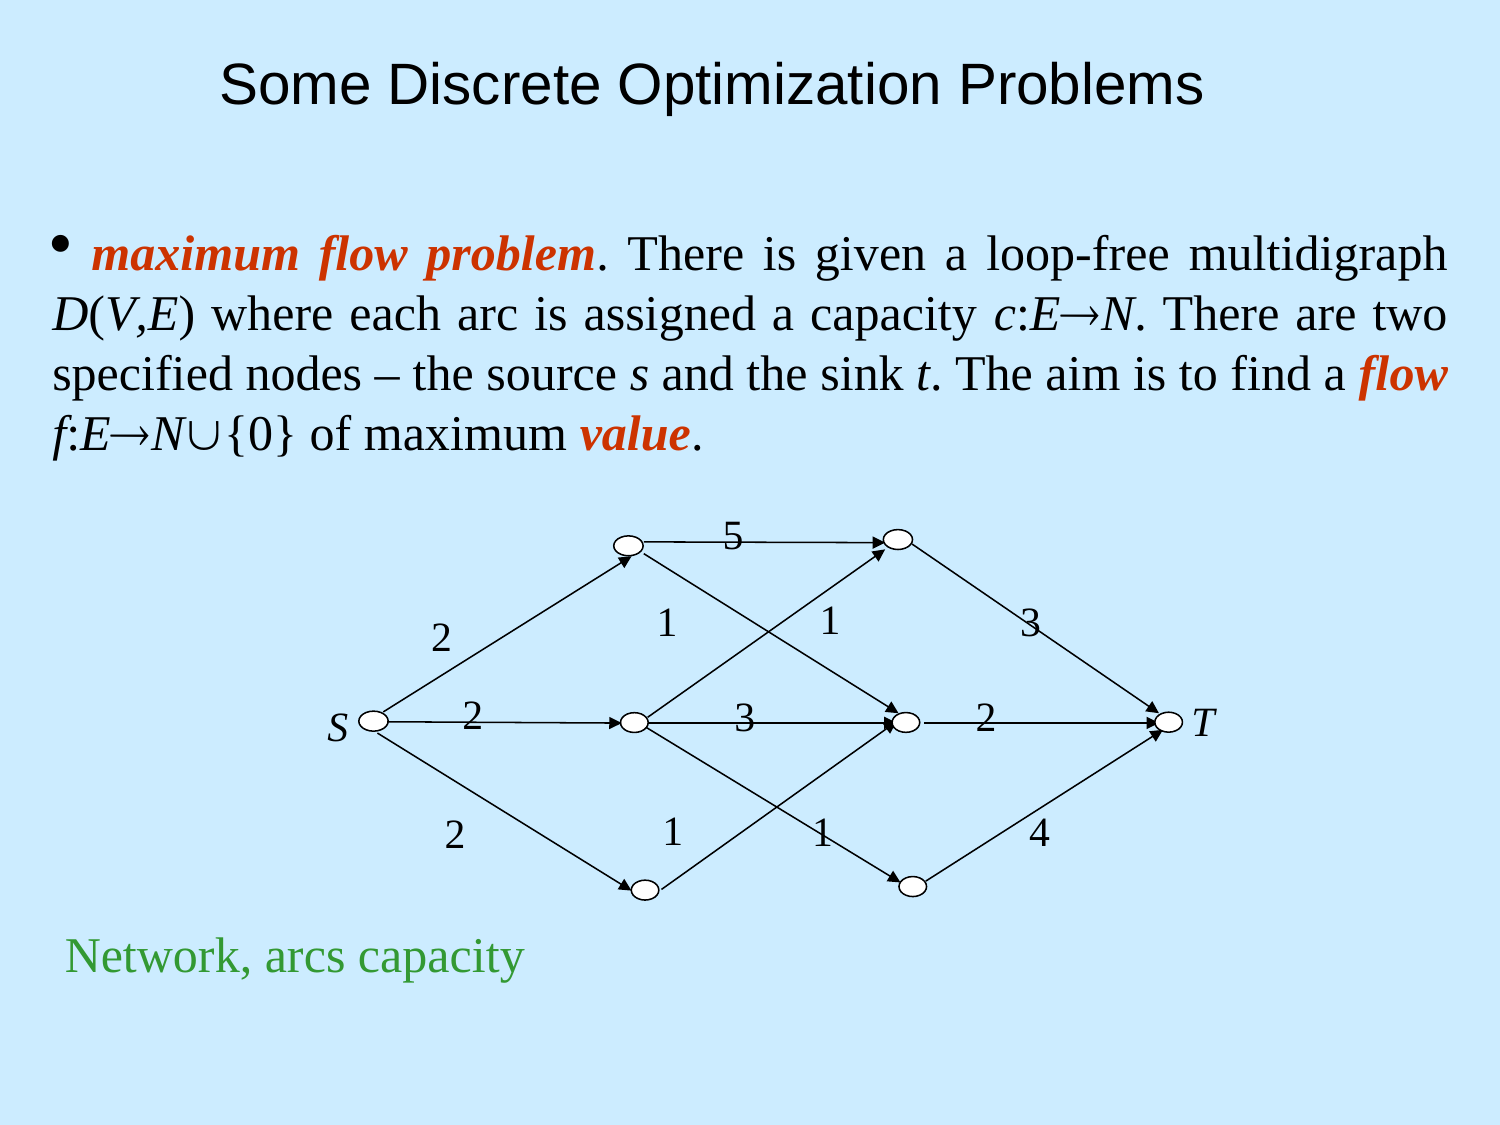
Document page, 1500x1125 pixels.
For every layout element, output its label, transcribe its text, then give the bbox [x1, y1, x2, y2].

text_box 2 [429, 798, 547, 845]
text_box 1 [647, 795, 782, 856]
text_box [613, 535, 644, 556]
text_box [620, 712, 649, 733]
title Some Discrete Optimization Problems [0, 0, 1463, 175]
text_box T [1176, 687, 1271, 748]
text_box [1154, 712, 1176, 733]
text_box 3 [1005, 586, 1115, 637]
text_box [883, 529, 913, 550]
text_box [631, 880, 659, 901]
text_box 2 [416, 601, 543, 663]
text_box 2 [960, 681, 1090, 730]
text_box 1 [641, 586, 753, 660]
text_box 4 [1014, 797, 1157, 854]
text_box 1 [804, 584, 912, 650]
text_box maximum flow problem. There is given a loop-free multidigraph D(V,E) where each arc is assigned a capacity c:EN. There are two specified nodes – the source s and the sink t. The aim is to find a flow f:EN{0} of maximum value. [37, 212, 1463, 468]
text_box 1 [797, 797, 915, 847]
text_box 2 [447, 680, 586, 747]
text_box 5 [708, 500, 829, 576]
text_box [892, 712, 920, 733]
text_box [898, 876, 927, 897]
text_box Network, arcs capacity [50, 915, 563, 991]
text_box 3 [719, 681, 829, 748]
text_box S [312, 691, 426, 754]
